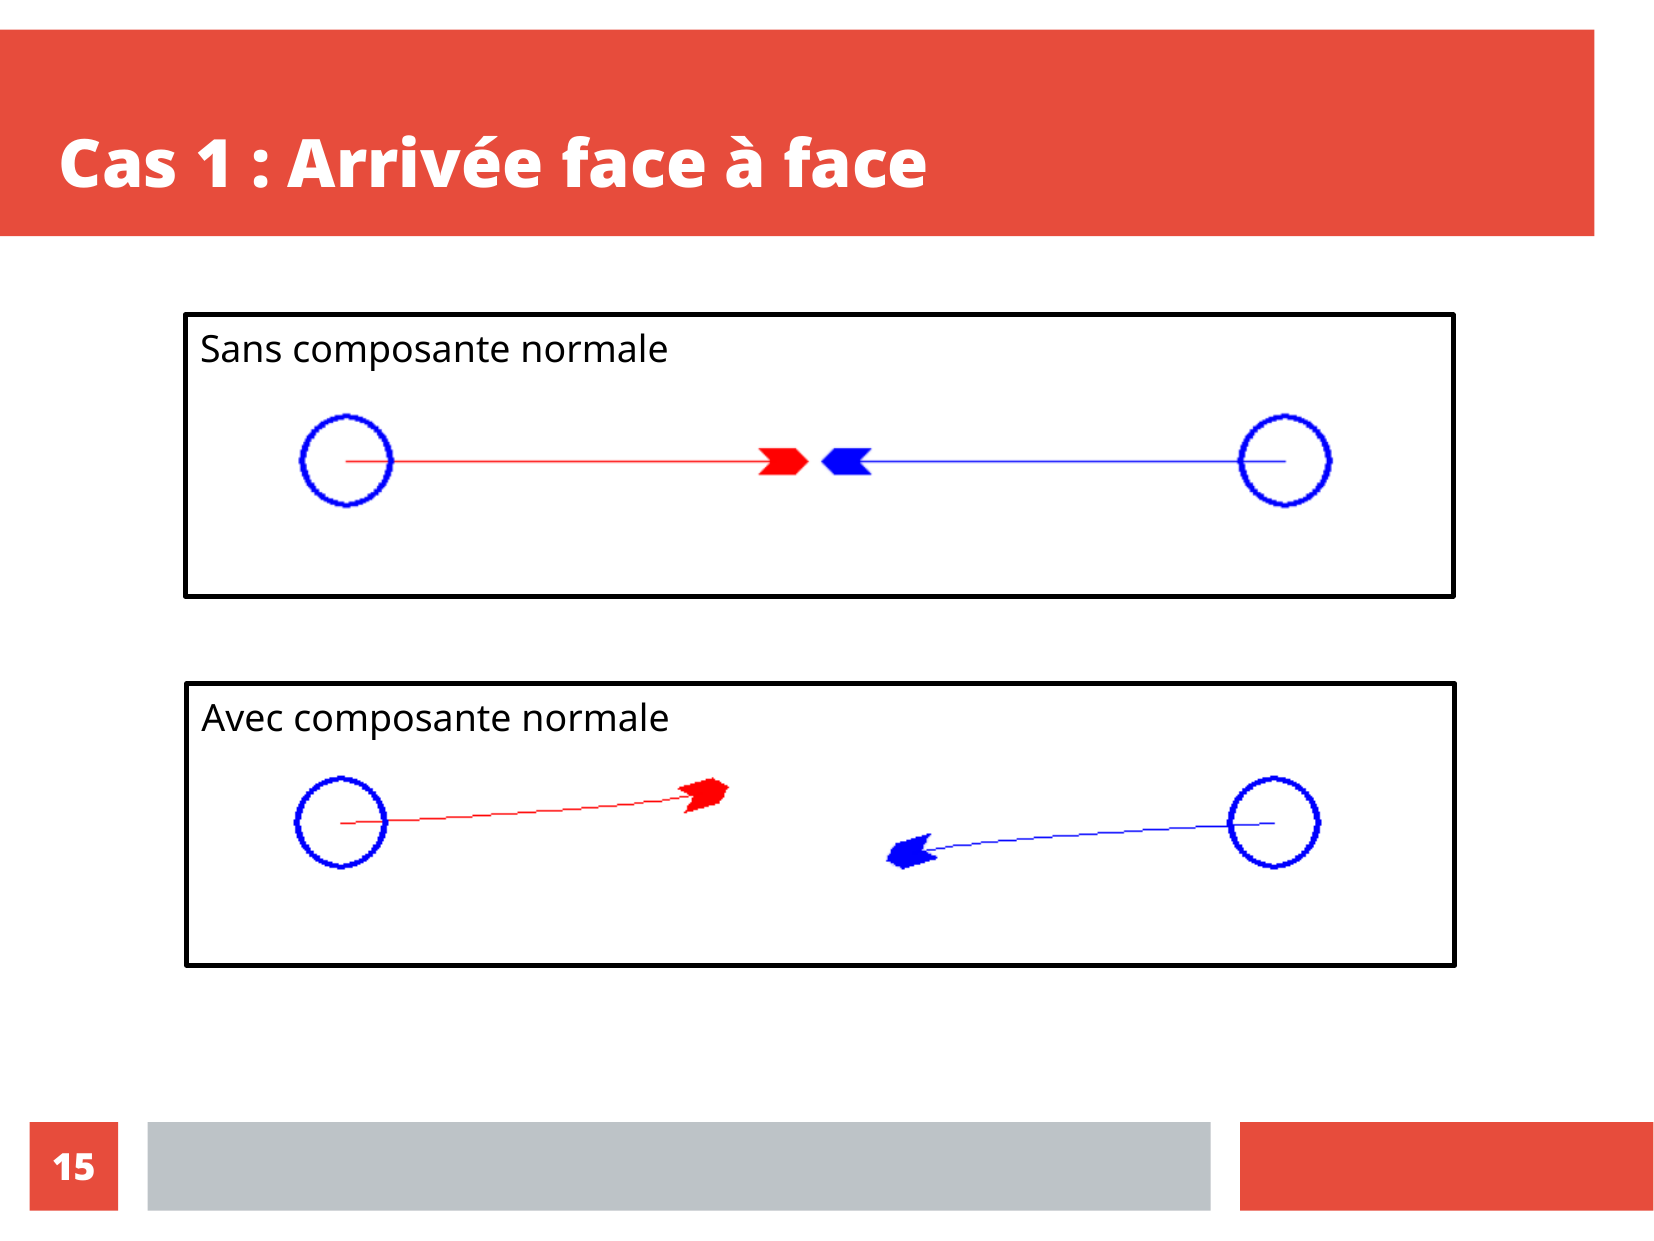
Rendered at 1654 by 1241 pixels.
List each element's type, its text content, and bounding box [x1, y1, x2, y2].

title Cas 1 : Arrivée face à face [59, 59, 1595, 207]
text_box [186, 683, 1455, 966]
text_box Avec composante normale [186, 683, 631, 746]
text_box [185, 314, 1454, 597]
text_box Sans composante normale [185, 314, 632, 377]
